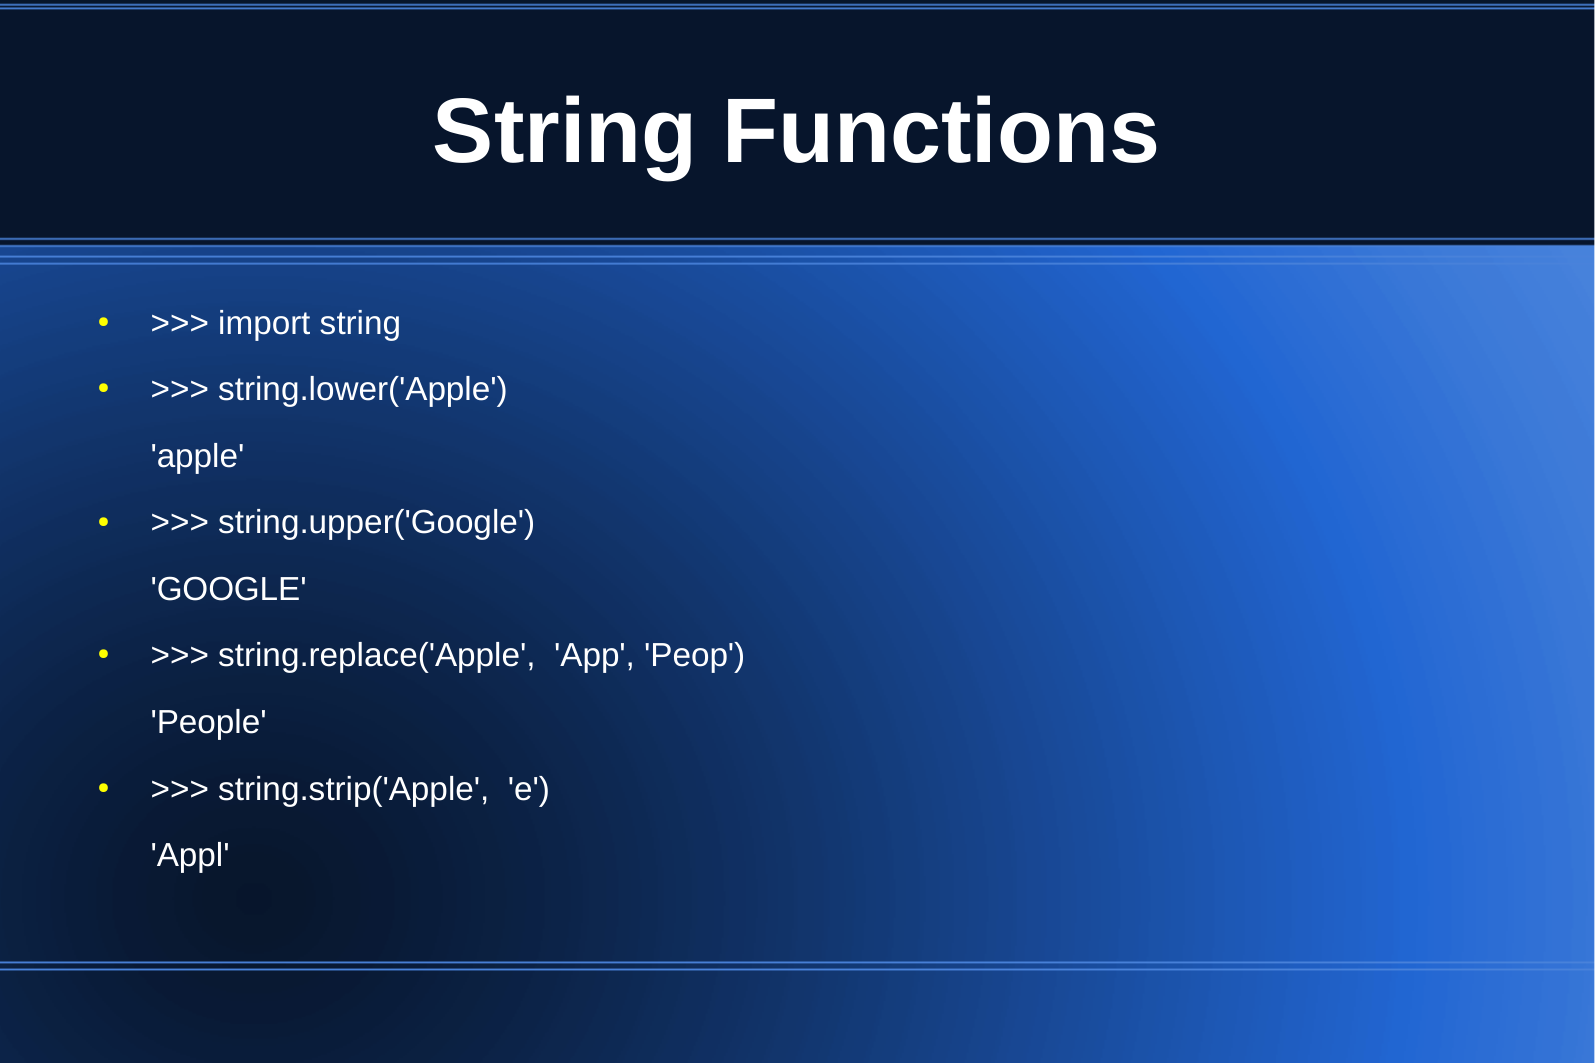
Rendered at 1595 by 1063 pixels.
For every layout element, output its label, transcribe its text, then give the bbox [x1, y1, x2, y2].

title String Functions [79, 49, 1515, 213]
list >>> import string >>> string.lower('Apple') 'apple' >>> string.upper('Google') 'GOOGLE' >>> string.replace('Apple', 'App', 'Peop') 'People' >>> string.strip('Apple', 'e') 'Appl' [79, 304, 1515, 1010]
picture [0, 0, 1595, 1063]
